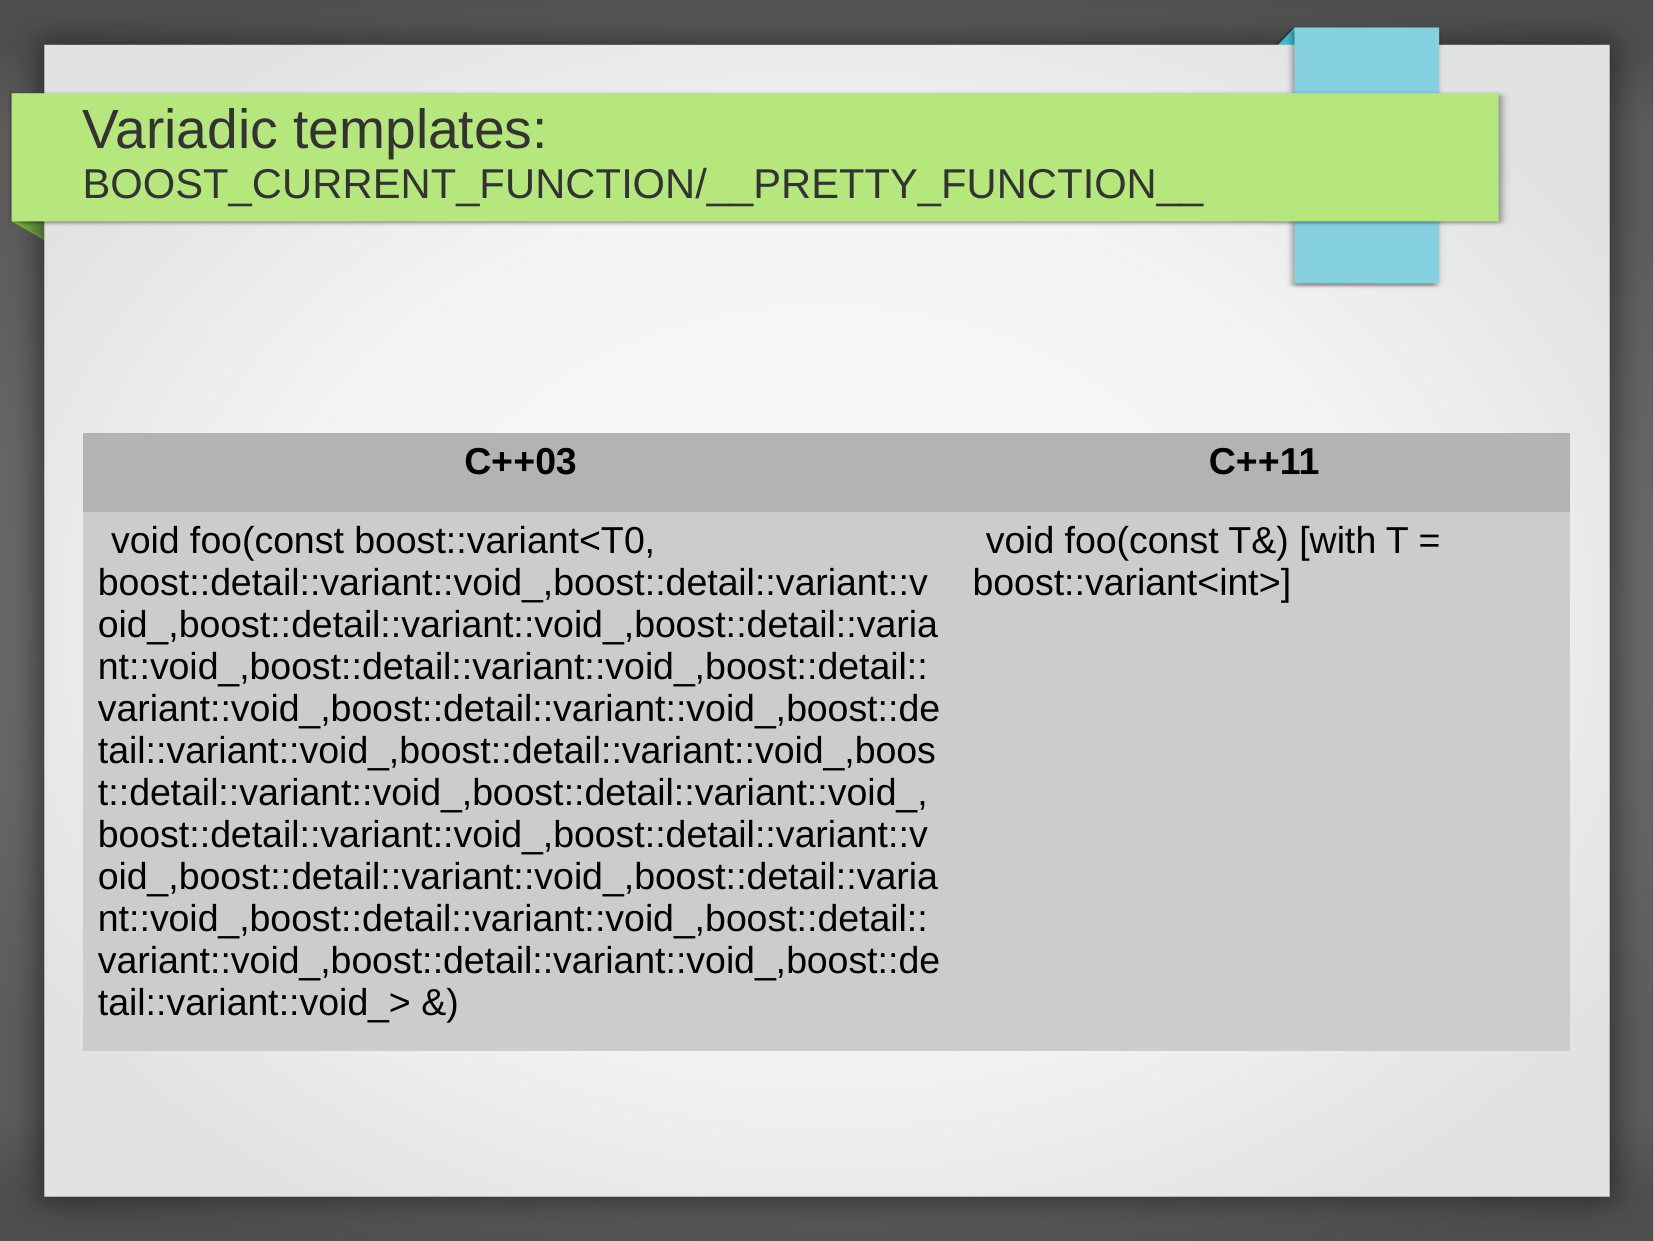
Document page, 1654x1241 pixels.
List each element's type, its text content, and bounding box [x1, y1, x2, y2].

title Variadic templates: BOOST_CURRENT_FUNCTION/__PRETTY_FUNCTION__ [82, 49, 1571, 257]
table_cell void foo(const T&) [with T = boost::variant<int>] [958, 512, 1570, 1051]
table_header C++03 [83, 433, 958, 512]
table_header C++11 [958, 433, 1570, 512]
picture [0, 0, 1654, 1241]
table_cell void foo(const boost::variant<T0, boost::detail::variant::void_,boost::detail::variant::void_,boost::detail::variant::void_,boost::detail::variant::void_,boost::detail::variant::void_,boost::detail::variant::void_,boost::detail::variant::void_,boost::detail::variant::void_,boost::detail::variant::void_,boost::detail::variant::void_,boost::detail::variant::void_,boost::detail::variant::void_,boost::detail::variant::void_,boost::detail::variant::void_,boost::detail::variant::void_,boost::detail::variant::void_,boost::detail::variant::void_,boost::detail::variant::void_,boost::detail::variant::void_> &) [83, 512, 958, 1051]
